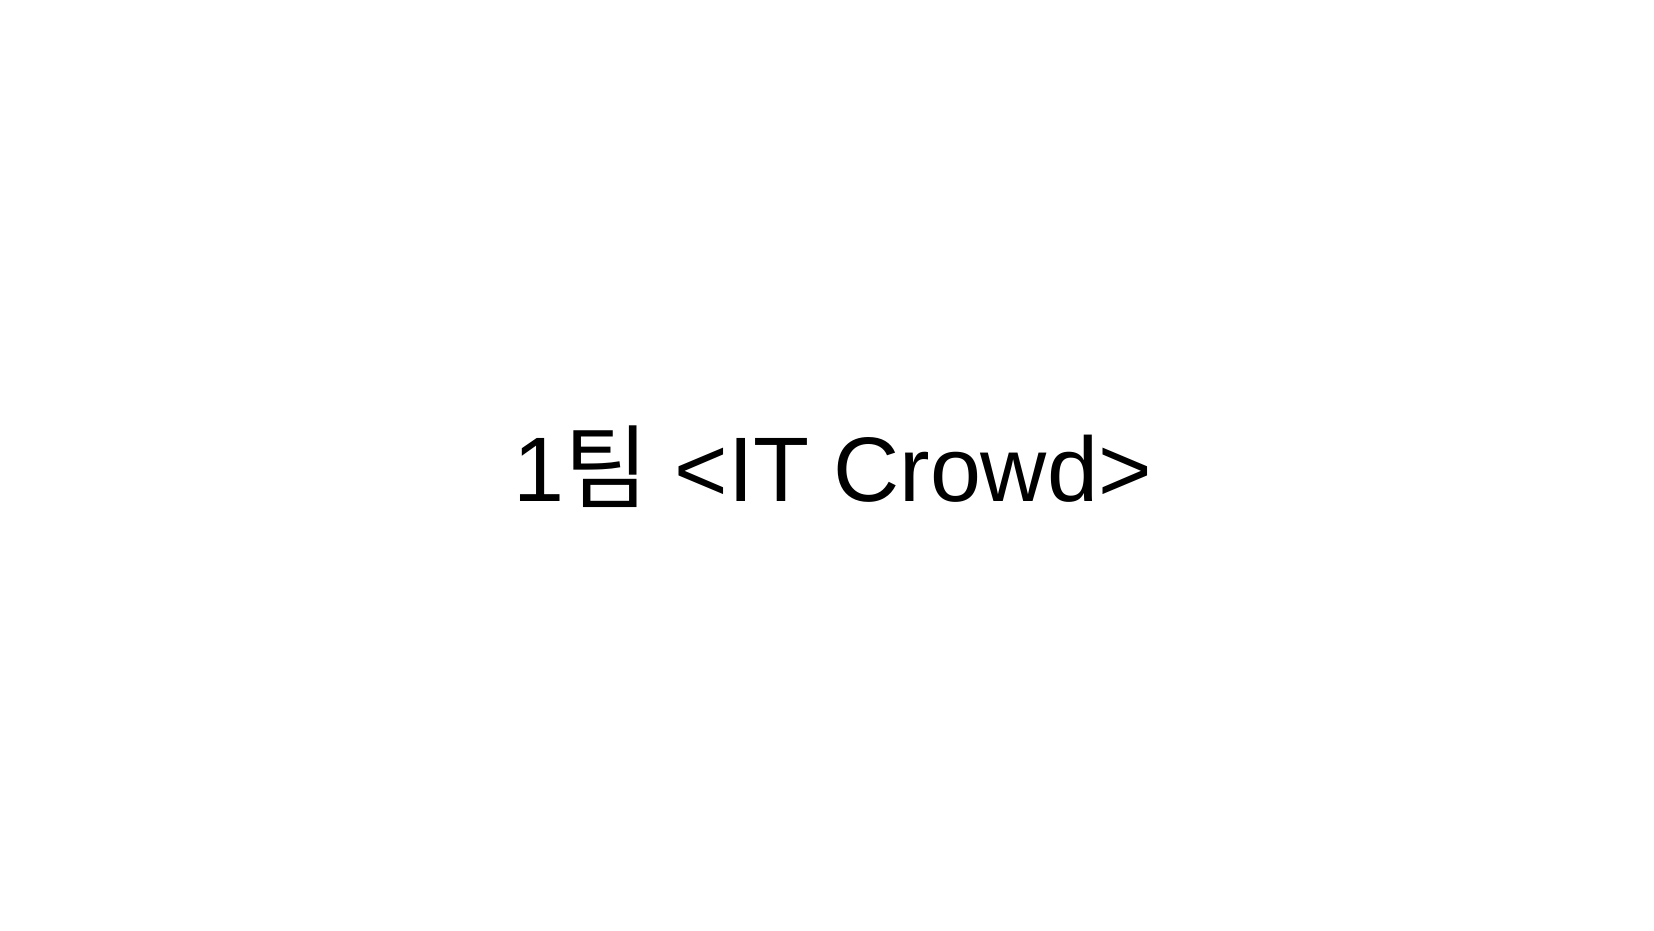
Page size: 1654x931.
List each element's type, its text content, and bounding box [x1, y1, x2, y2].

title 1팀 <IT Crowd> [88, 383, 1577, 540]
